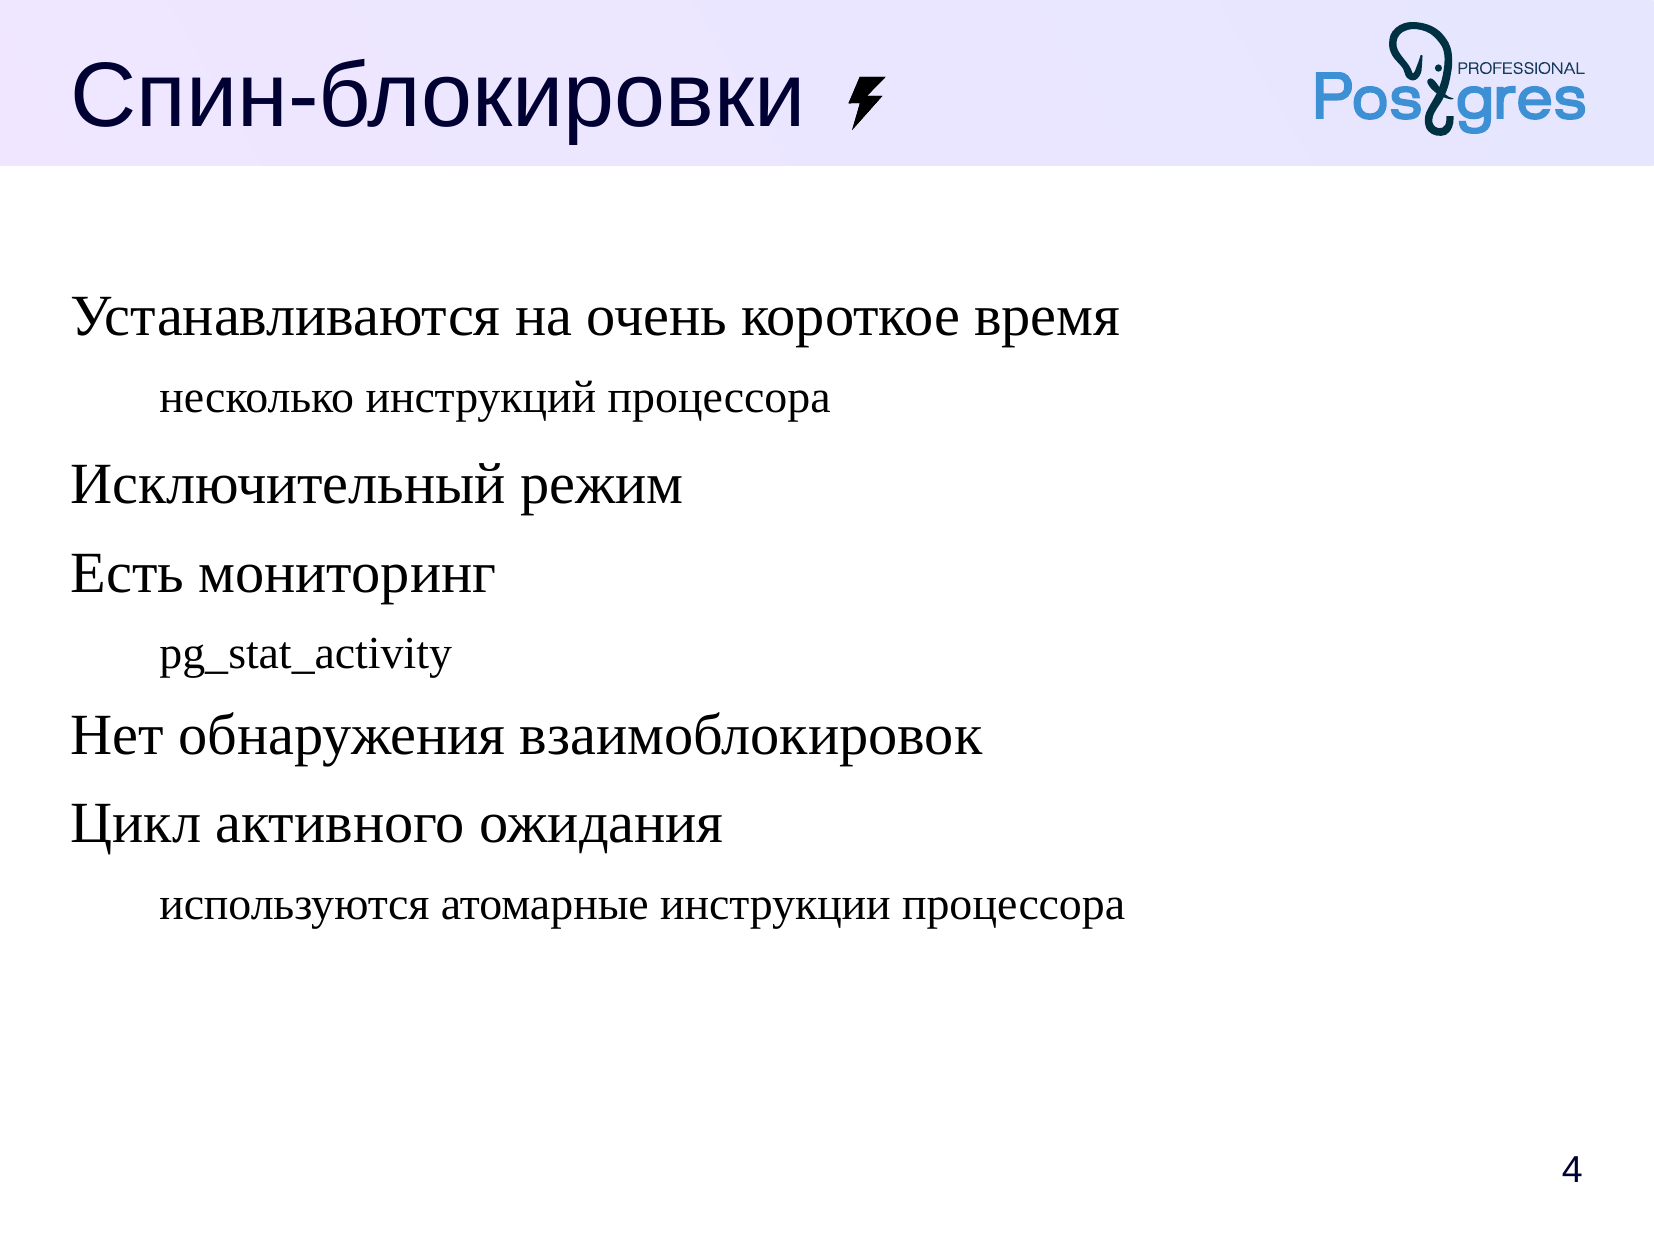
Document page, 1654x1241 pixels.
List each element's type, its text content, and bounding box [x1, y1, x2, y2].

list Устанавливаются на очень короткое время несколько инструкций процессора Исключительный режим Есть мониторинг pg_stat_activity Нет обнаружения взаимоблокировок Цикл активного ожидания используются атомарные инструкции процессора [70, 283, 1583, 1141]
text_box [848, 76, 886, 130]
title Спин-блокировки [70, 43, 1241, 147]
